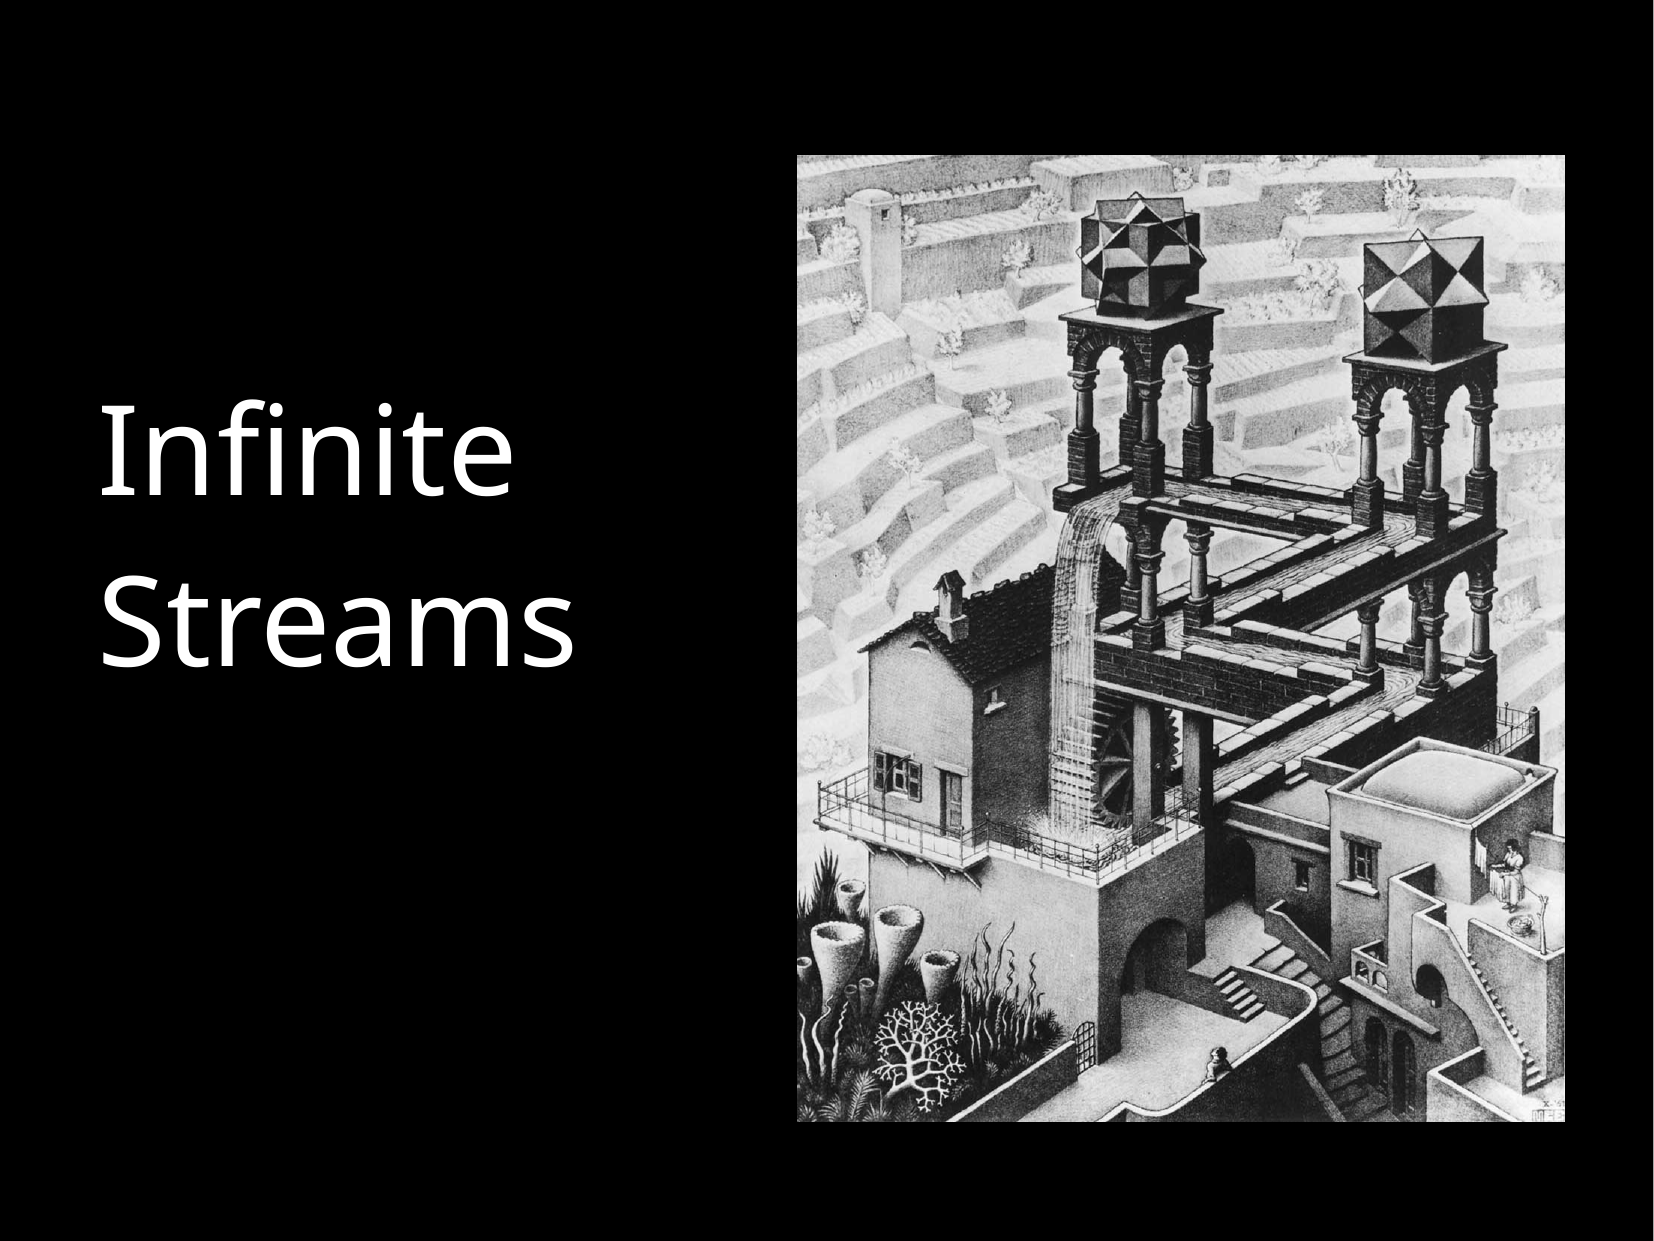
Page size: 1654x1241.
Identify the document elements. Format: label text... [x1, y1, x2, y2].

text_box Infinite Streams [82, 354, 705, 629]
picture [797, 155, 1565, 1123]
text_box [0, 0, 1654, 1241]
